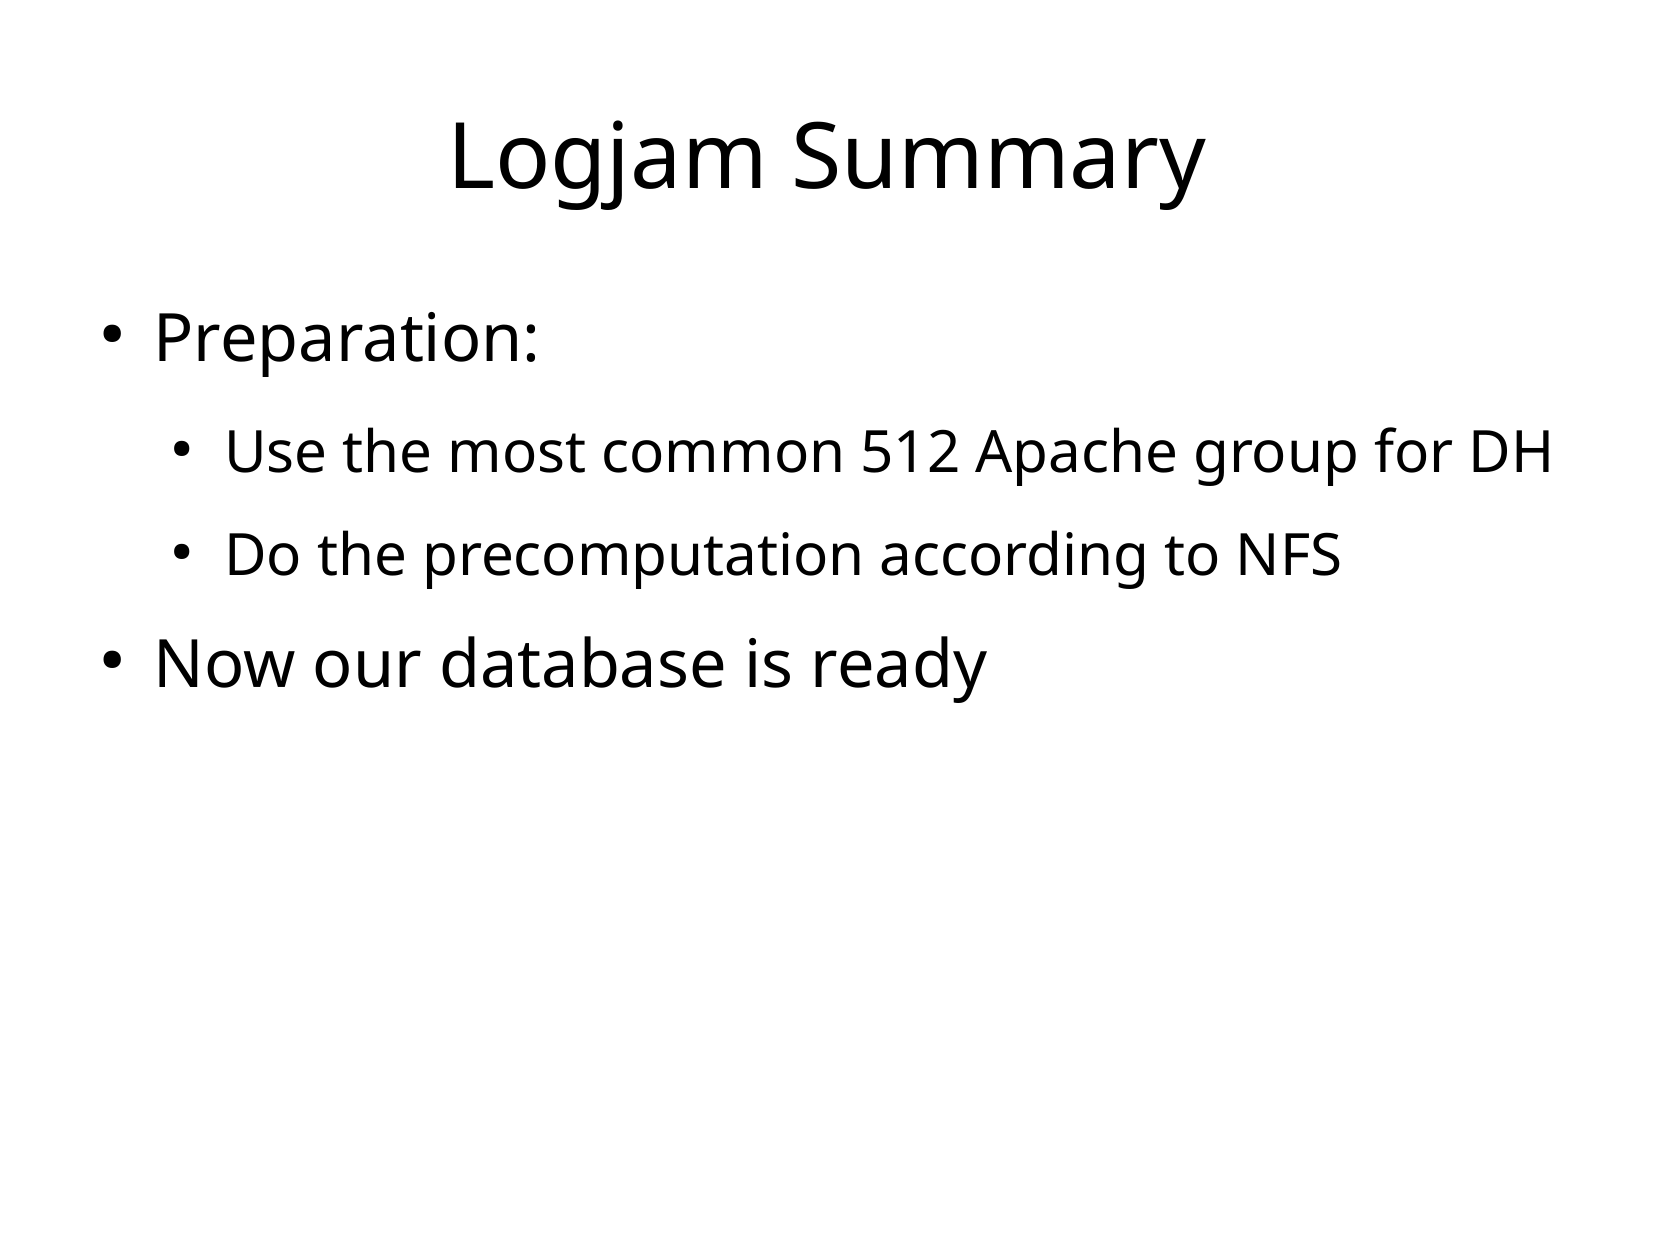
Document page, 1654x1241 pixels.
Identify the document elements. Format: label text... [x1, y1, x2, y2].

list Preparation: Use the most common 512 Apache group for DH Do the precomputation according to NFS Now our database is ready [82, 290, 1571, 1109]
title Logjam Summary [82, 49, 1571, 257]
